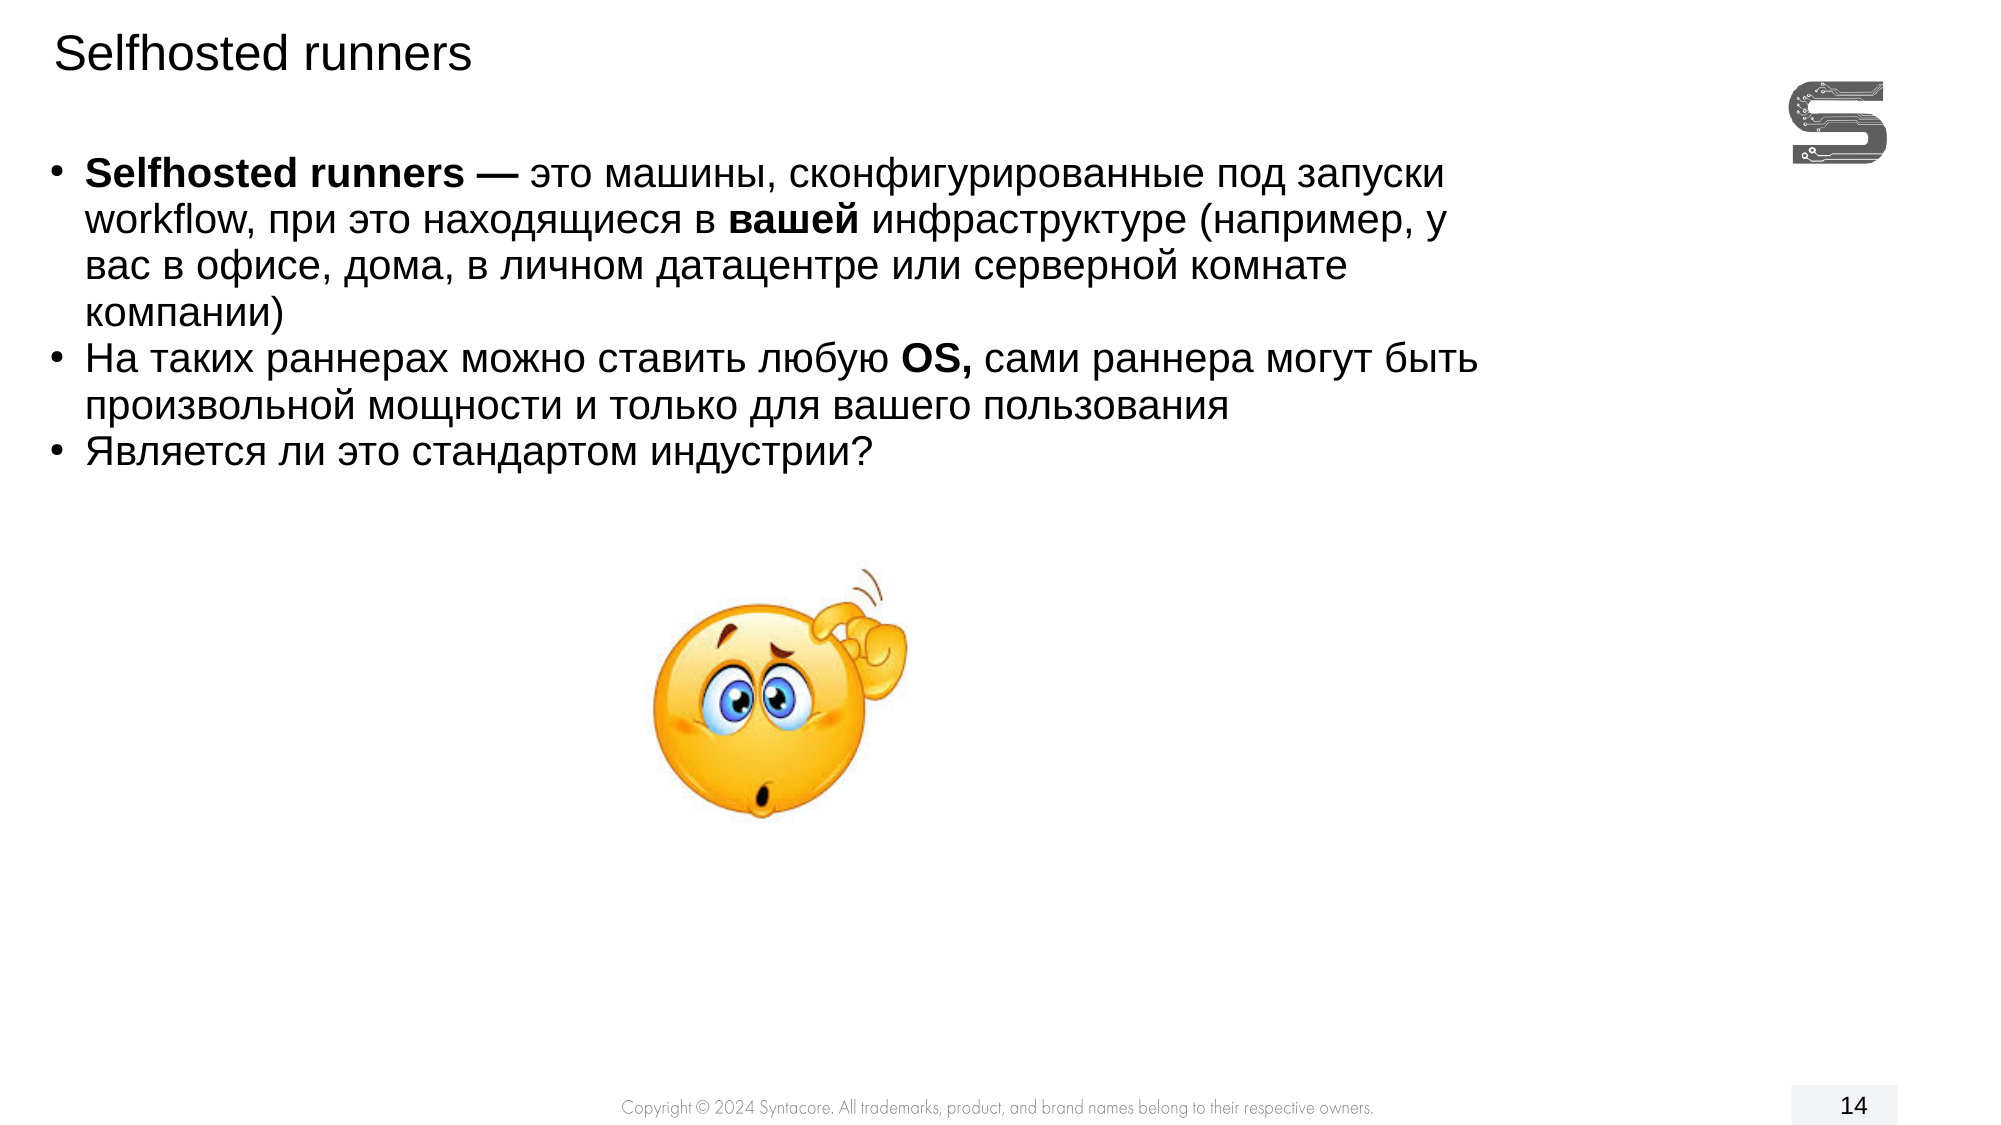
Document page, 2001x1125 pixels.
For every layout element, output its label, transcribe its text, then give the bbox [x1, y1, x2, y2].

text_box Selfhosted runners [0, 18, 822, 89]
picture [621, 1094, 1381, 1119]
text_box <number> [1825, 1084, 1969, 1125]
picture [544, 560, 975, 847]
picture [1788, 81, 1887, 164]
text_box Selfhosted runners — это машины, сконфигурированные под запуски workflow, при это находящиеся в вашей инфраструктуре (например, у вас в офисе, дома, в личном датацентре или серверной комнате компании) На таких раннерах можно ставить любую OS, сами раннера могут быть произвольной мощности и только для вашего пользования Является ли это стандартом индустрии? [34, 141, 1506, 591]
